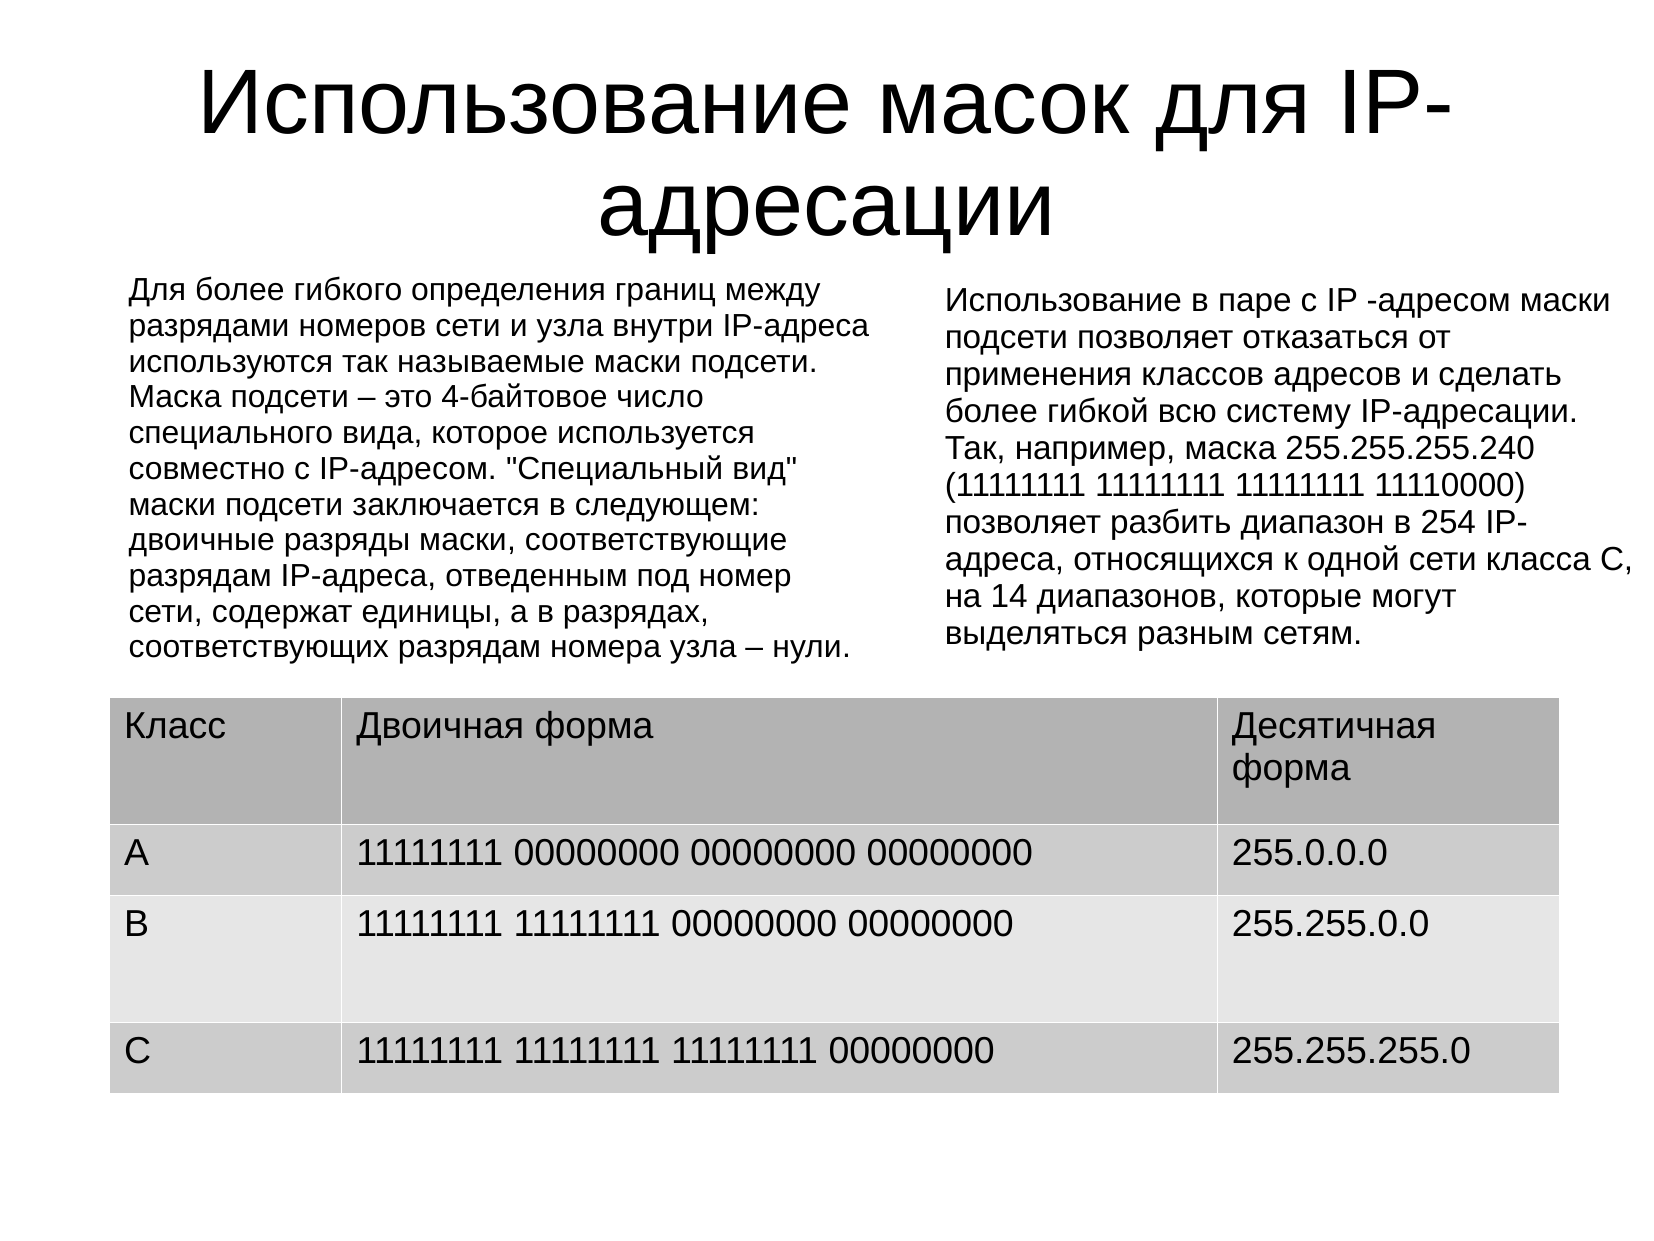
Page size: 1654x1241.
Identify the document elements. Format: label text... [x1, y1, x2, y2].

table_cell 255.0.0.0 [1218, 825, 1559, 895]
list Использование в паре с IP -адресом маски подсети позволяет отказаться от применения классов адресов и сделать более гибкой всю систему IP-адресации. Так, например, маска 255.255.255.240 (11111111 11111111 11111111 11110000) позволяет разбить диапазон в 254 IP-адреса, относящихся к одной сети класса C, на 14 диапазонов, которые могут выделяться разным сетям. [909, 281, 1636, 662]
table_cell 11111111 11111111 11111111 00000000 [342, 1023, 1217, 1093]
table_cell 255.255.0.0 [1218, 896, 1559, 1022]
table_cell 255.255.255.0 [1218, 1023, 1559, 1093]
table_cell 11111111 00000000 00000000 00000000 [342, 825, 1217, 895]
title Использование масок для IP-адресации [82, 49, 1571, 257]
table_cell В [110, 896, 341, 1022]
table_header Двоичная форма [342, 698, 1217, 824]
table_cell A [110, 825, 341, 895]
list Для более гибкого определения границ между разрядами номеров сети и узла внутри IP-адреса используются так называемые маски подсети. Маска подсети – это 4-байтовое число специального вида, которое используется совместно с IP-адресом. "Специальный вид" маски подсети заключается в следующем: двоичные разряды маски, соответствующие разрядам IP-адреса, отведенным под номер сети, содержат единицы, а в разрядах, соответствующих разрядам номера узла – нули. [94, 271, 875, 674]
table_header Класс [110, 698, 341, 824]
table_header Десятичная форма [1218, 698, 1559, 824]
table_cell 11111111 11111111 00000000 00000000 [342, 896, 1217, 1022]
table_cell С [110, 1023, 341, 1093]
